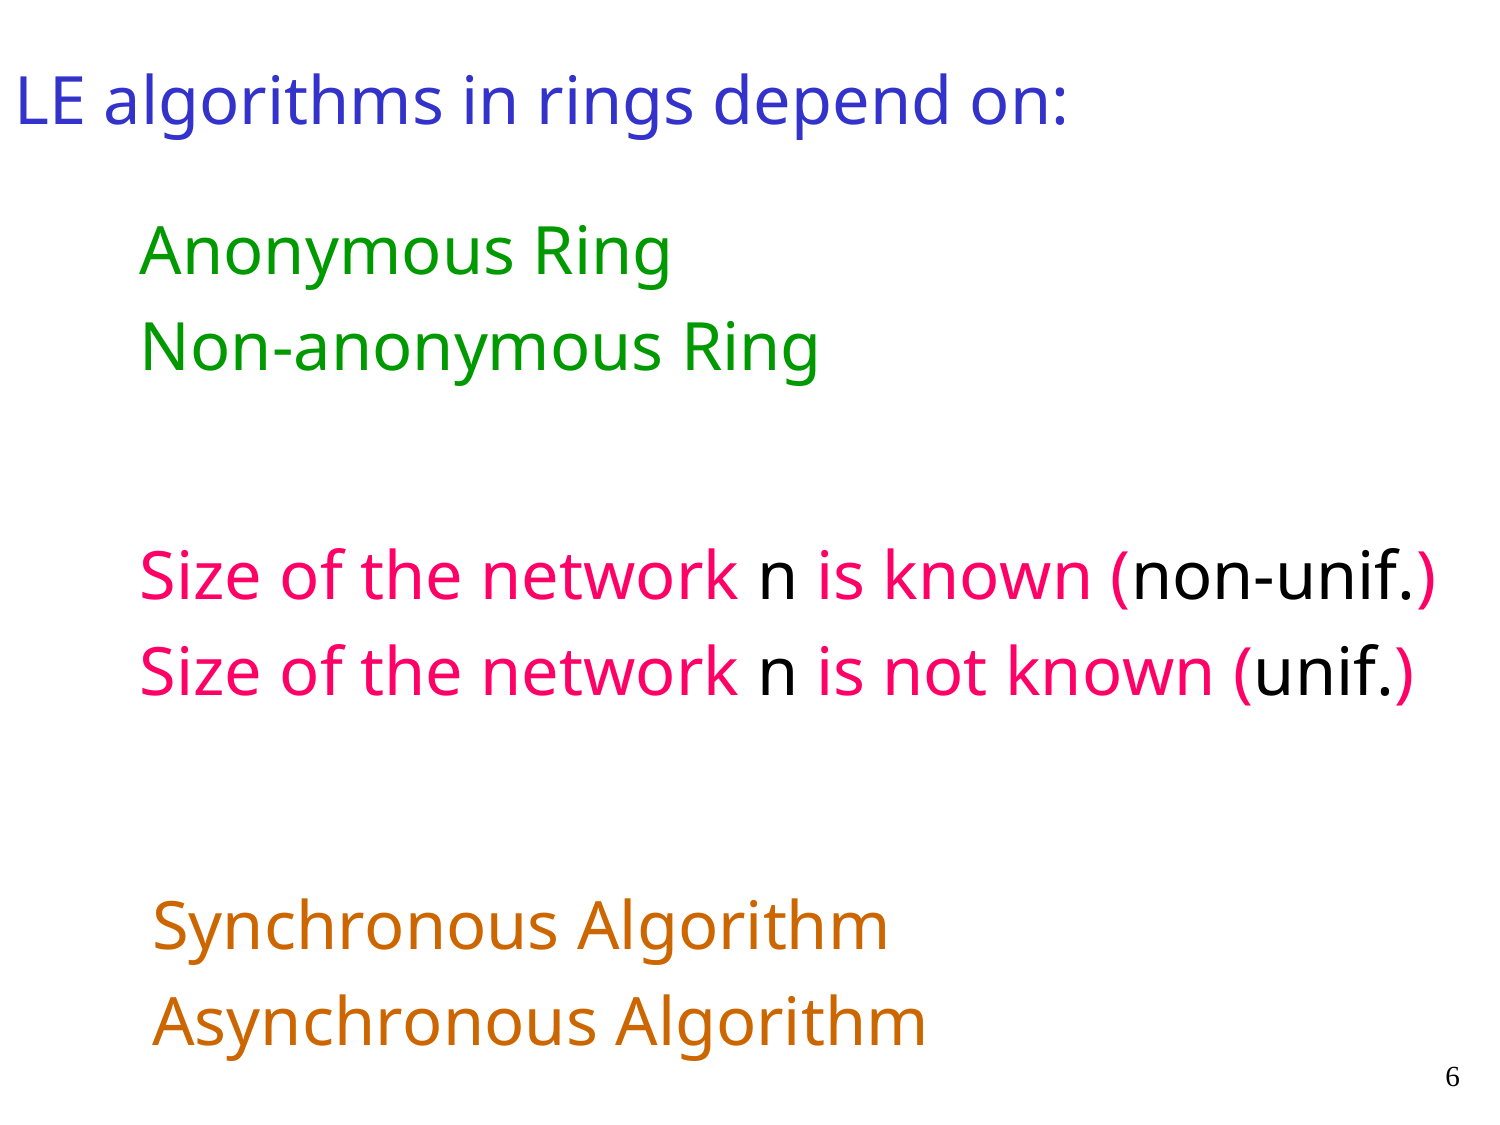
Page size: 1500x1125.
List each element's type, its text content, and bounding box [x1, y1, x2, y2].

text_box <number> [1162, 1049, 1476, 1101]
text_box Anonymous Ring Non-anonymous Ring [124, 199, 838, 393]
text_box Size of the network n is known (non-unif.) Size of the network n is not known (unif.) [124, 524, 1452, 717]
text_box LE algorithms in rings depend on: [0, 49, 1086, 146]
text_box Synchronous Algorithm Asynchronous Algorithm [137, 874, 945, 1068]
